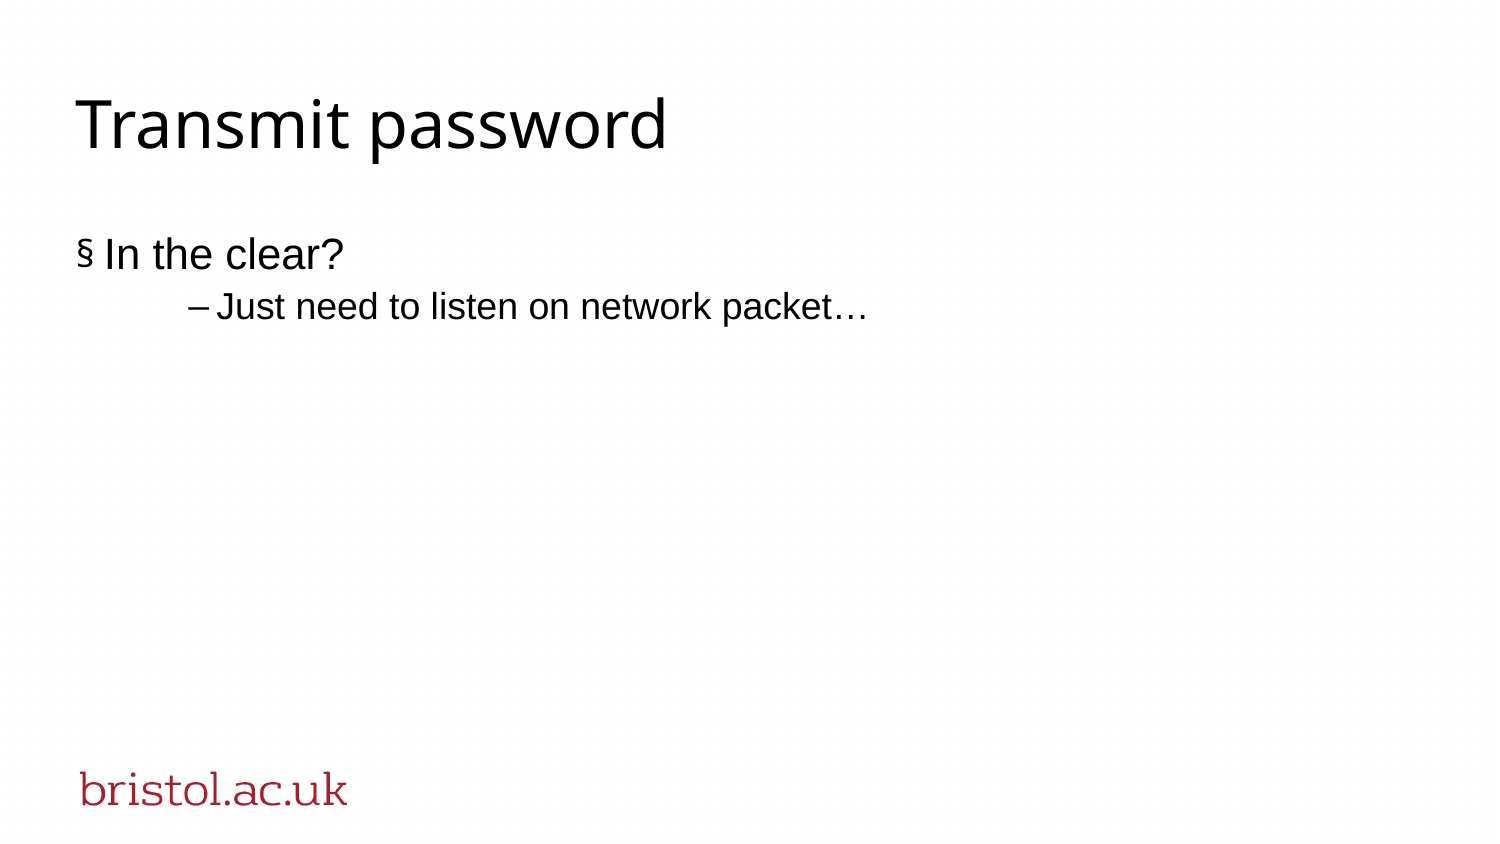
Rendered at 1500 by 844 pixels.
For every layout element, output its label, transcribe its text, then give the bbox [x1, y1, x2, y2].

title Transmit password [60, 44, 1440, 209]
list In the clear? Just need to listen on network packet… [60, 224, 1440, 699]
